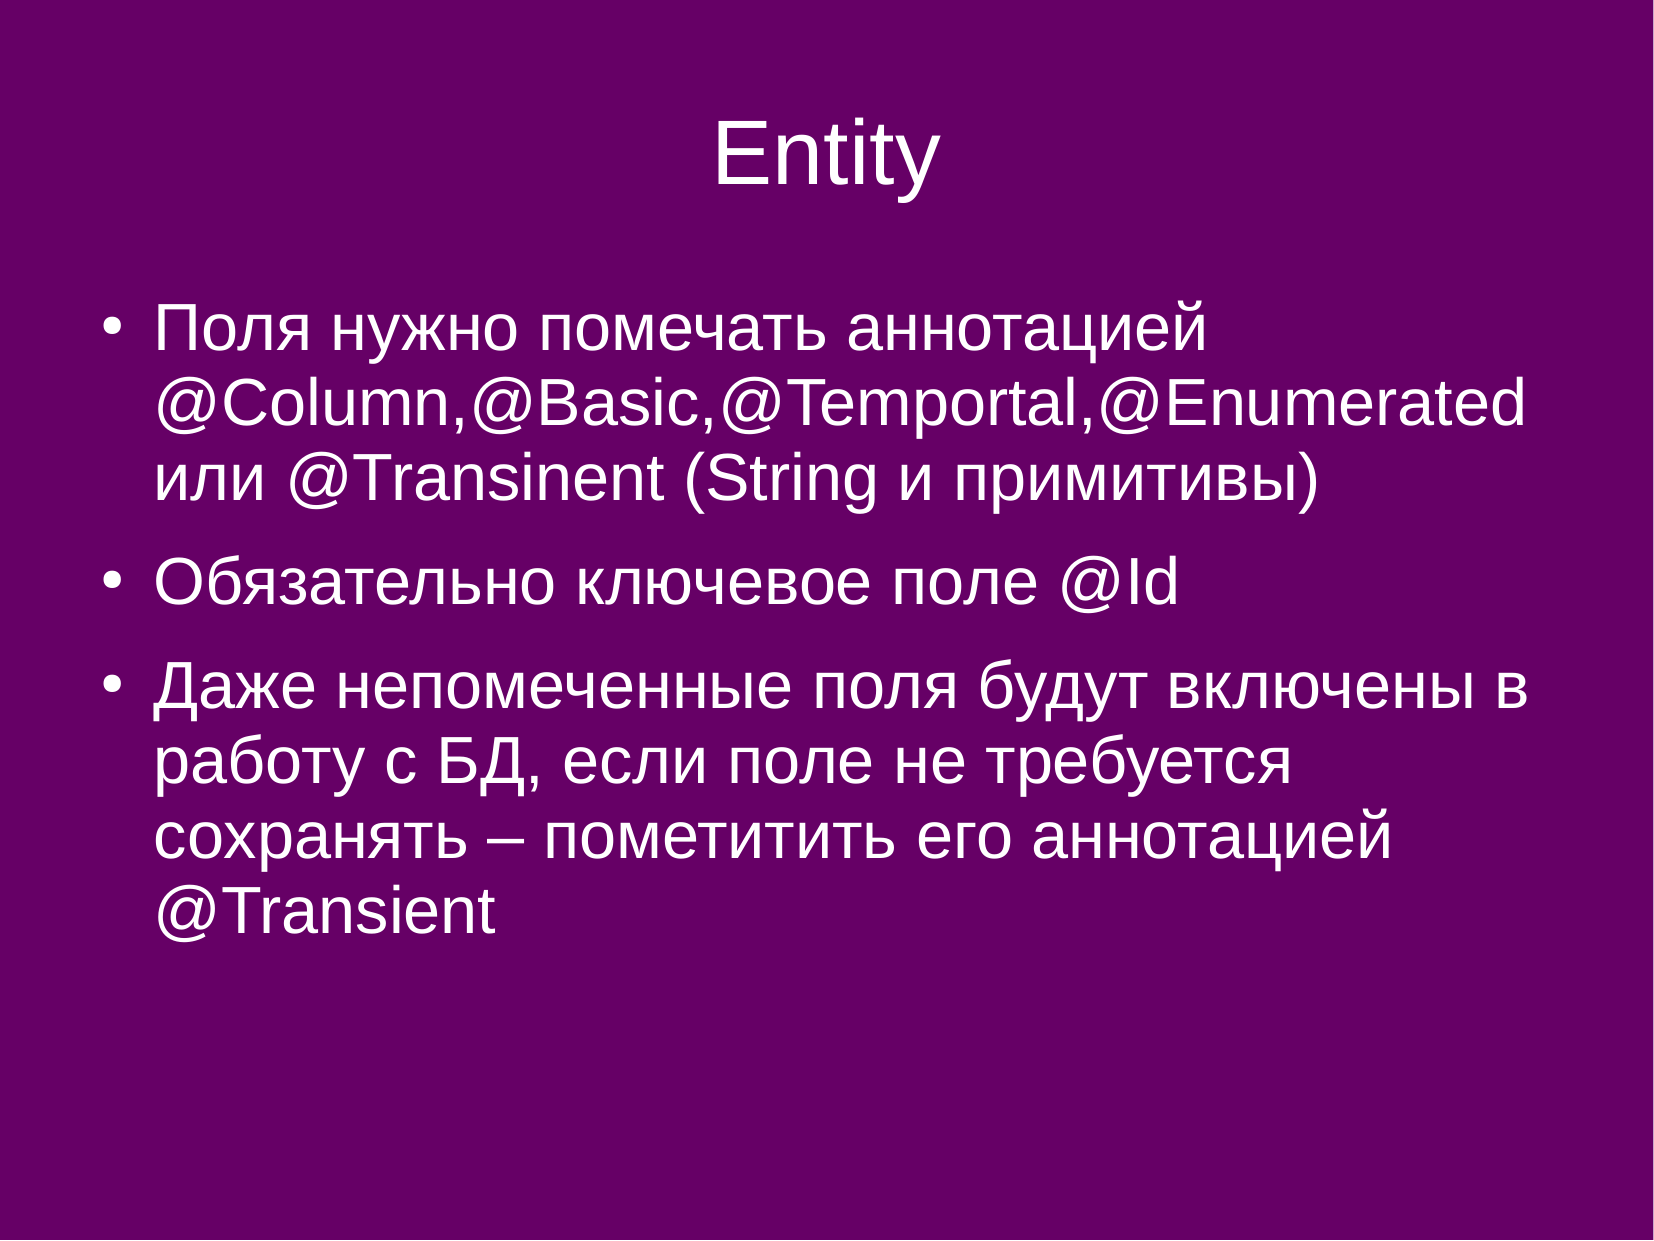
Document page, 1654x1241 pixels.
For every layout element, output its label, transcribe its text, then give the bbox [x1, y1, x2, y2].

title Entity [82, 49, 1571, 257]
list Поля нужно помечать аннотацией @Column,@Basic,@Temportal,@Enumerated или @Transinent (String и примитивы) Обязательно ключевое поле @Id Даже непомеченные поля будут включены в работу с БД, если поле не требуется сохранять – пометитить его аннотацией @Transient [82, 290, 1571, 1010]
